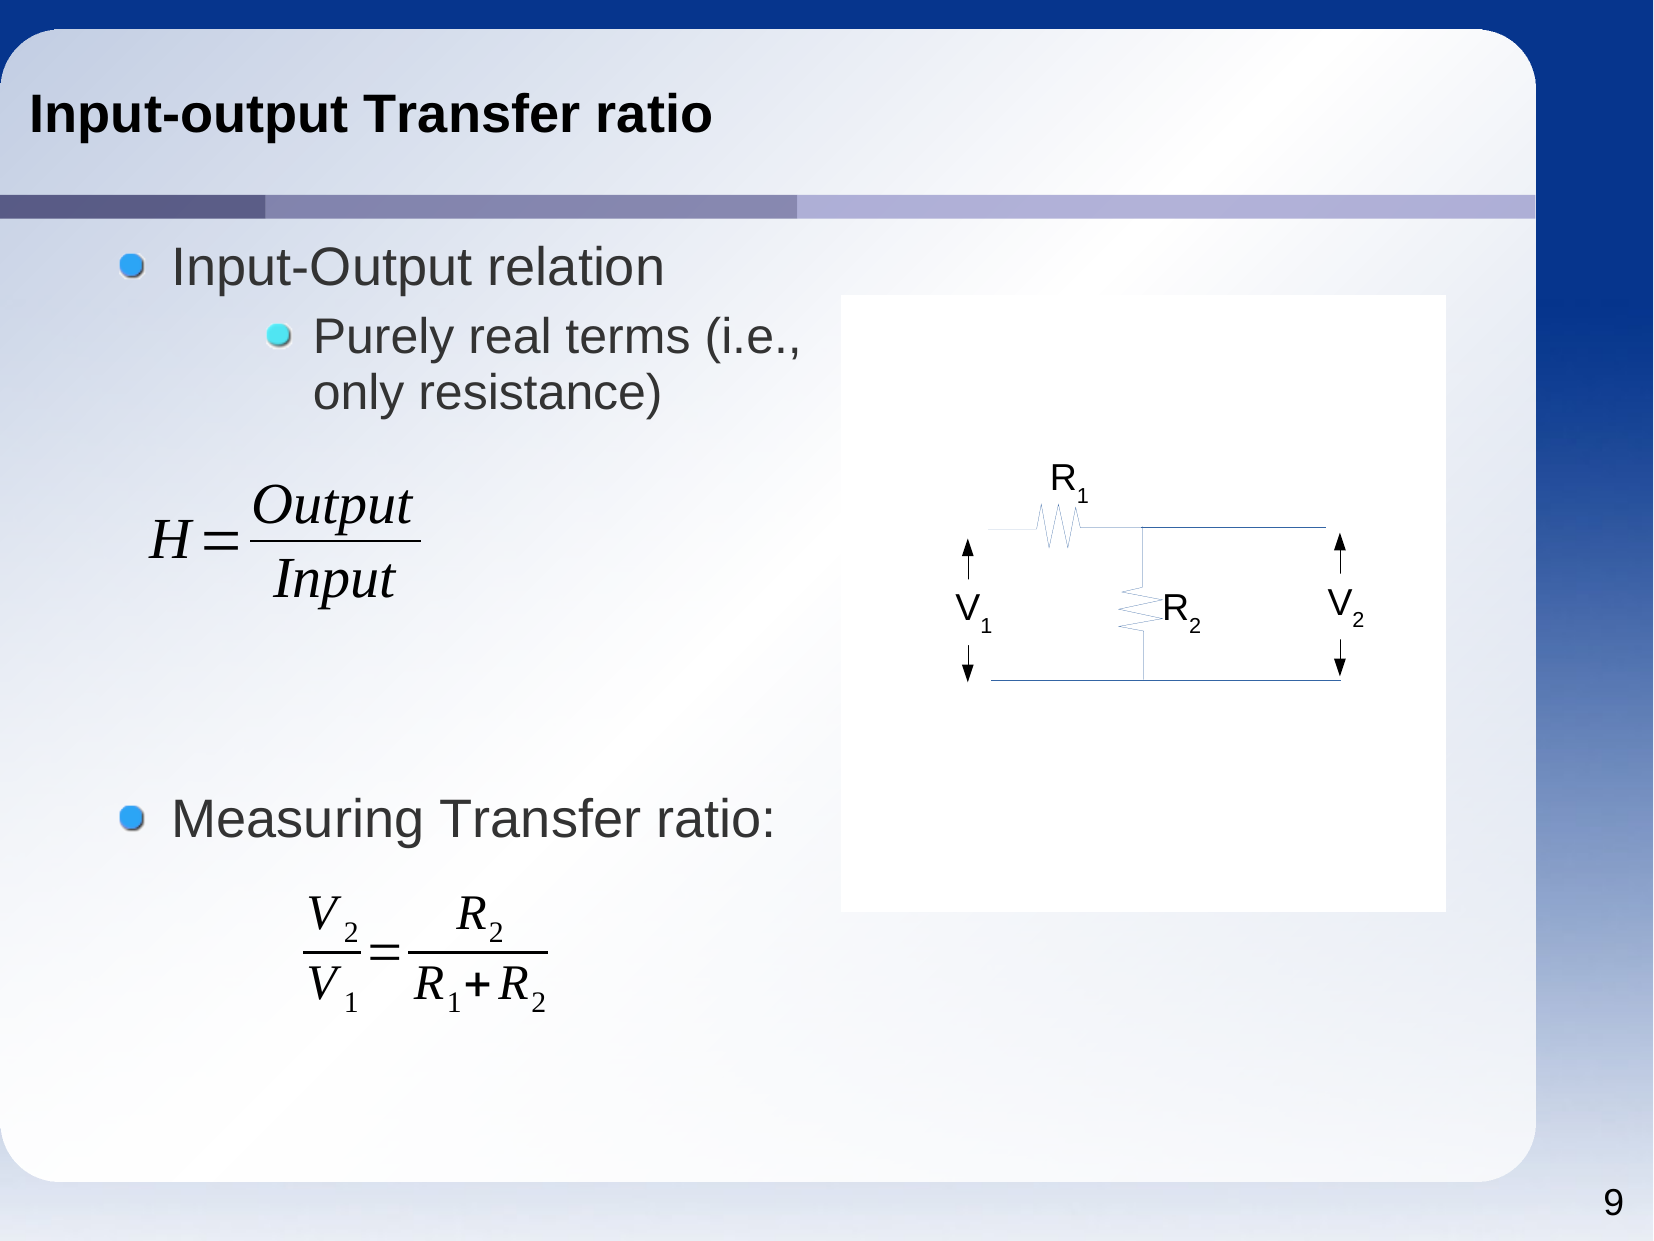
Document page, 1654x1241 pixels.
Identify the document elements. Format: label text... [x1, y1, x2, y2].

list Input-Output relation Purely real terms (i.e., only resistance) Measuring Transfer ratio: [29, 236, 886, 1152]
chart [295, 885, 558, 1019]
picture [0, 0, 1654, 1241]
chart [140, 472, 430, 610]
chart [840, 294, 1447, 913]
title Input-output Transfer ratio [29, 49, 1506, 178]
